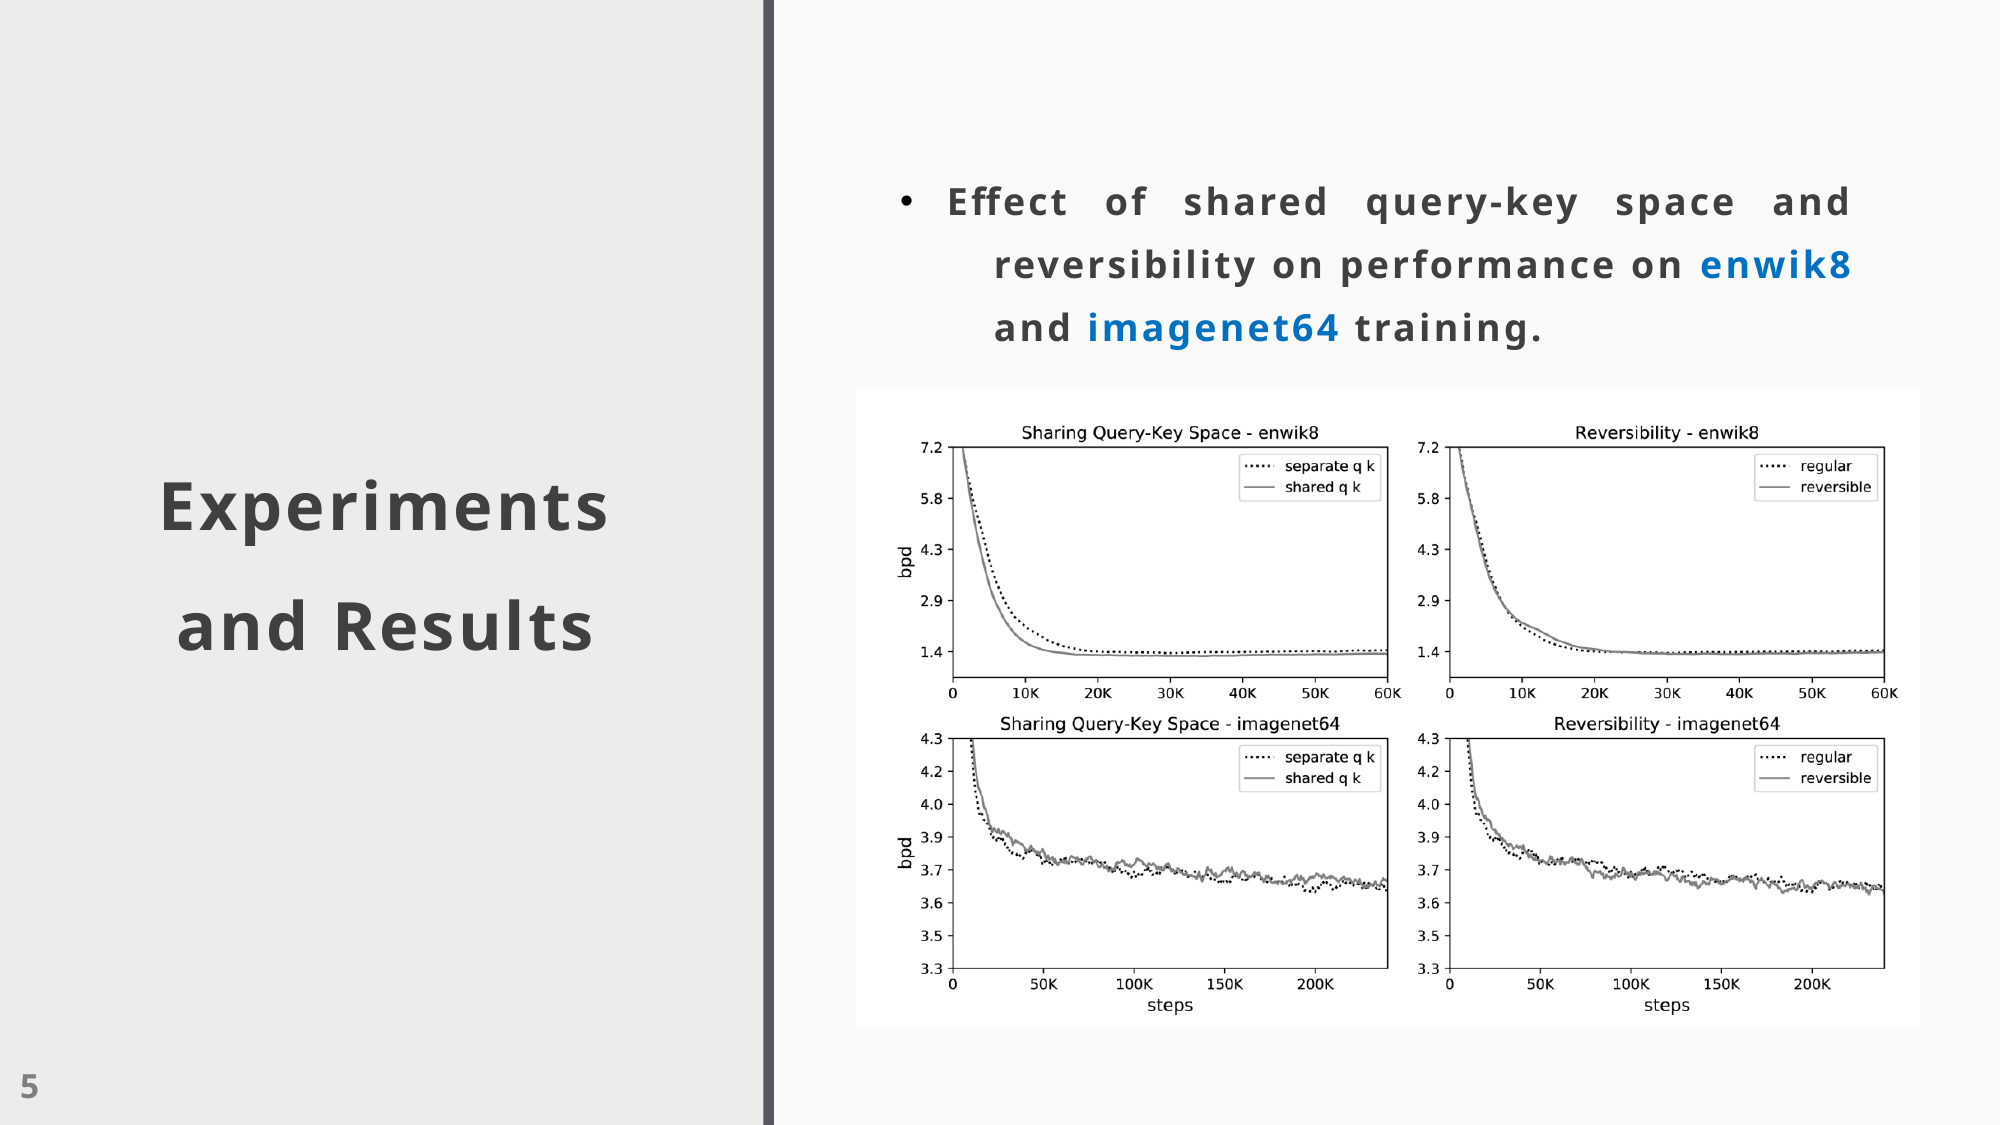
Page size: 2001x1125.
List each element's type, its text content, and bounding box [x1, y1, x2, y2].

text_box 5 [5, 1058, 112, 1114]
picture [856, 389, 1920, 1025]
title Experiments and Results [105, 115, 666, 969]
list Effect of shared query-key space and reversibility on performance on enwik8 and imagenet64 training. [881, 115, 1895, 389]
